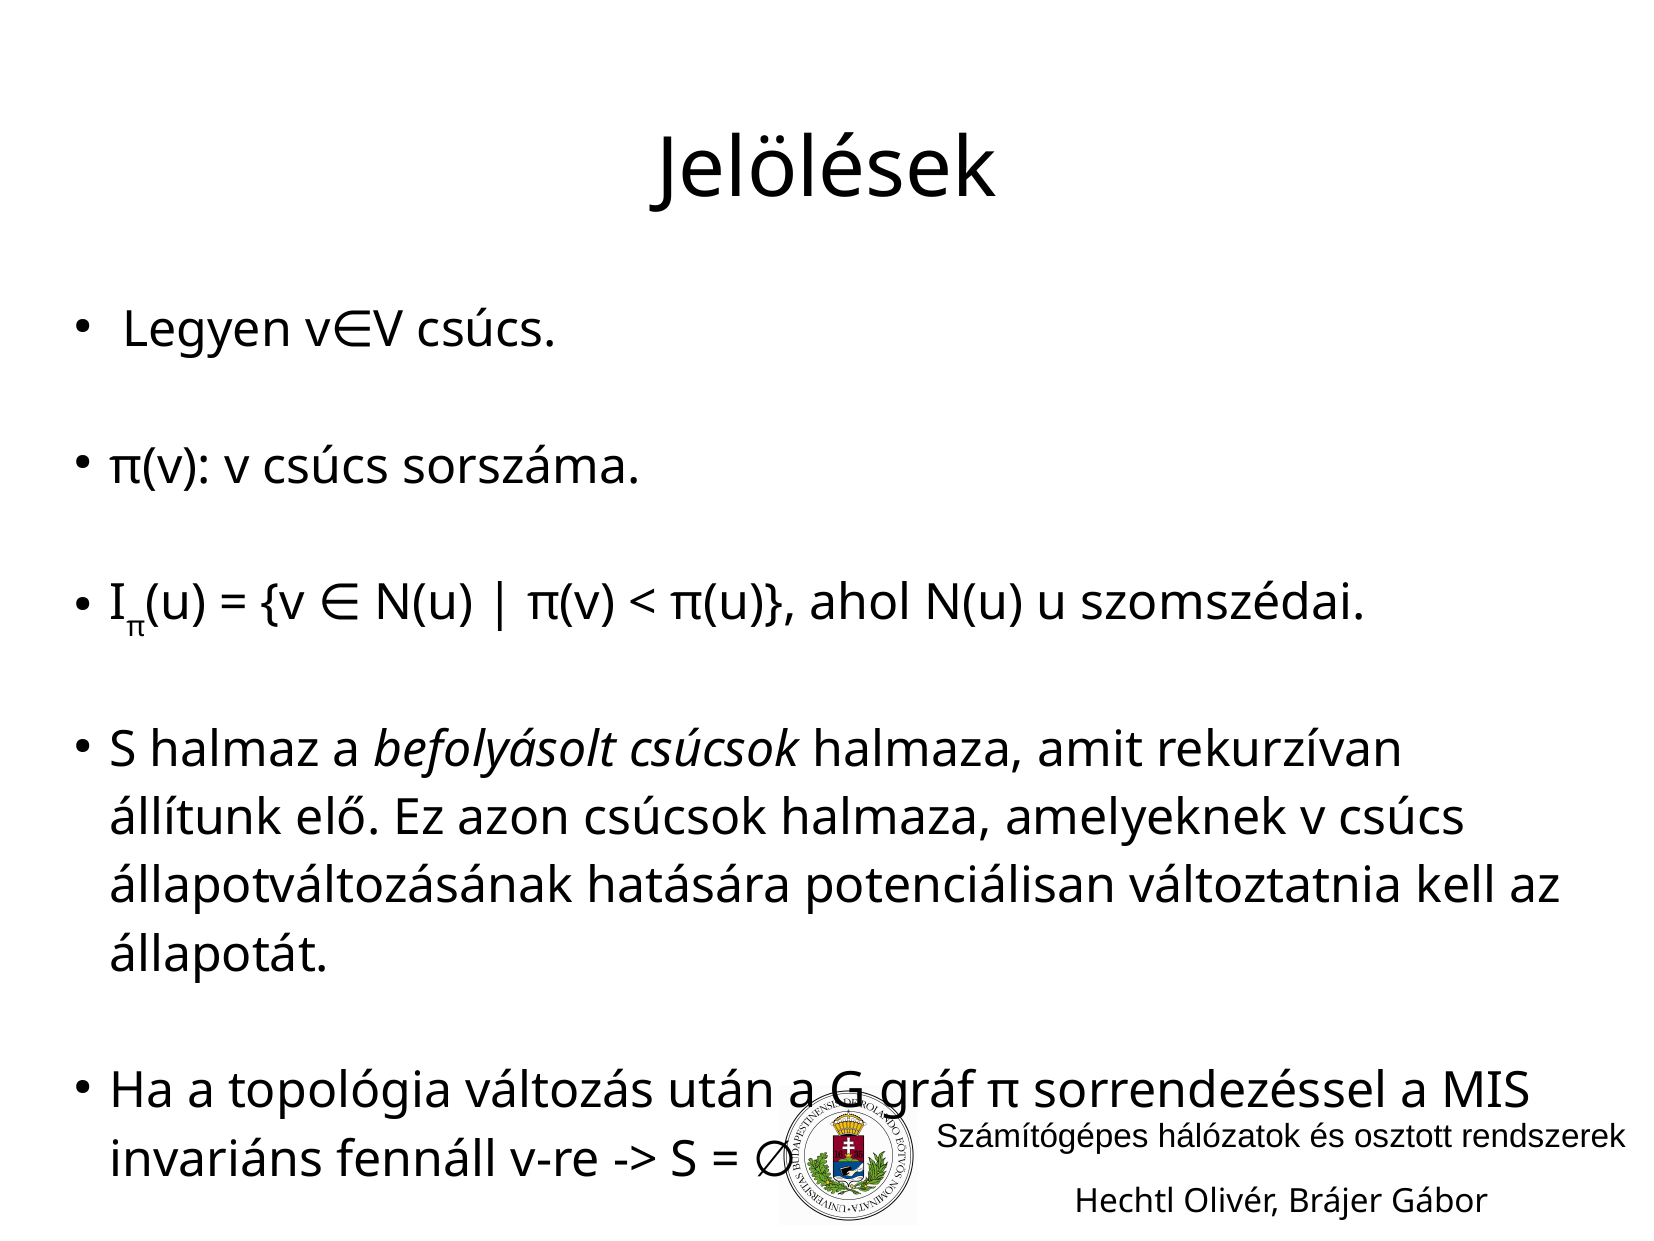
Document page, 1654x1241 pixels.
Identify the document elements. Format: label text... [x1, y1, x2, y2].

picture [886, 1086, 901, 1104]
text_box Számítógépes hálózatok és osztott rendszerek [921, 1110, 1654, 1170]
title Jelölések [82, 82, 1571, 246]
picture [779, 1147, 789, 1172]
picture [779, 1086, 918, 1225]
text_box Hechtl Olivér, Brájer Gábor [944, 1169, 1619, 1223]
text_box Legyen v∈V csúcs. π(v): v csúcs sorszáma. Iπ(u) = {v ∈ N(u) | π(v) < π(u)}, ahol N(u) u szomszédai. S halmaz a befolyásolt csúcsok halmaza, amit rekurzívan állítunk elő. Ez azon csúcsok halmaza, amelyeknek v csúcs állapotváltozásának hatására potenciálisan változtatnia kell az állapotát. Ha a topológia változás után a G gráf π sorrendezéssel a MIS invariáns fennáll v-re -> S = ∅ [59, 285, 1583, 1076]
picture [795, 1094, 808, 1104]
